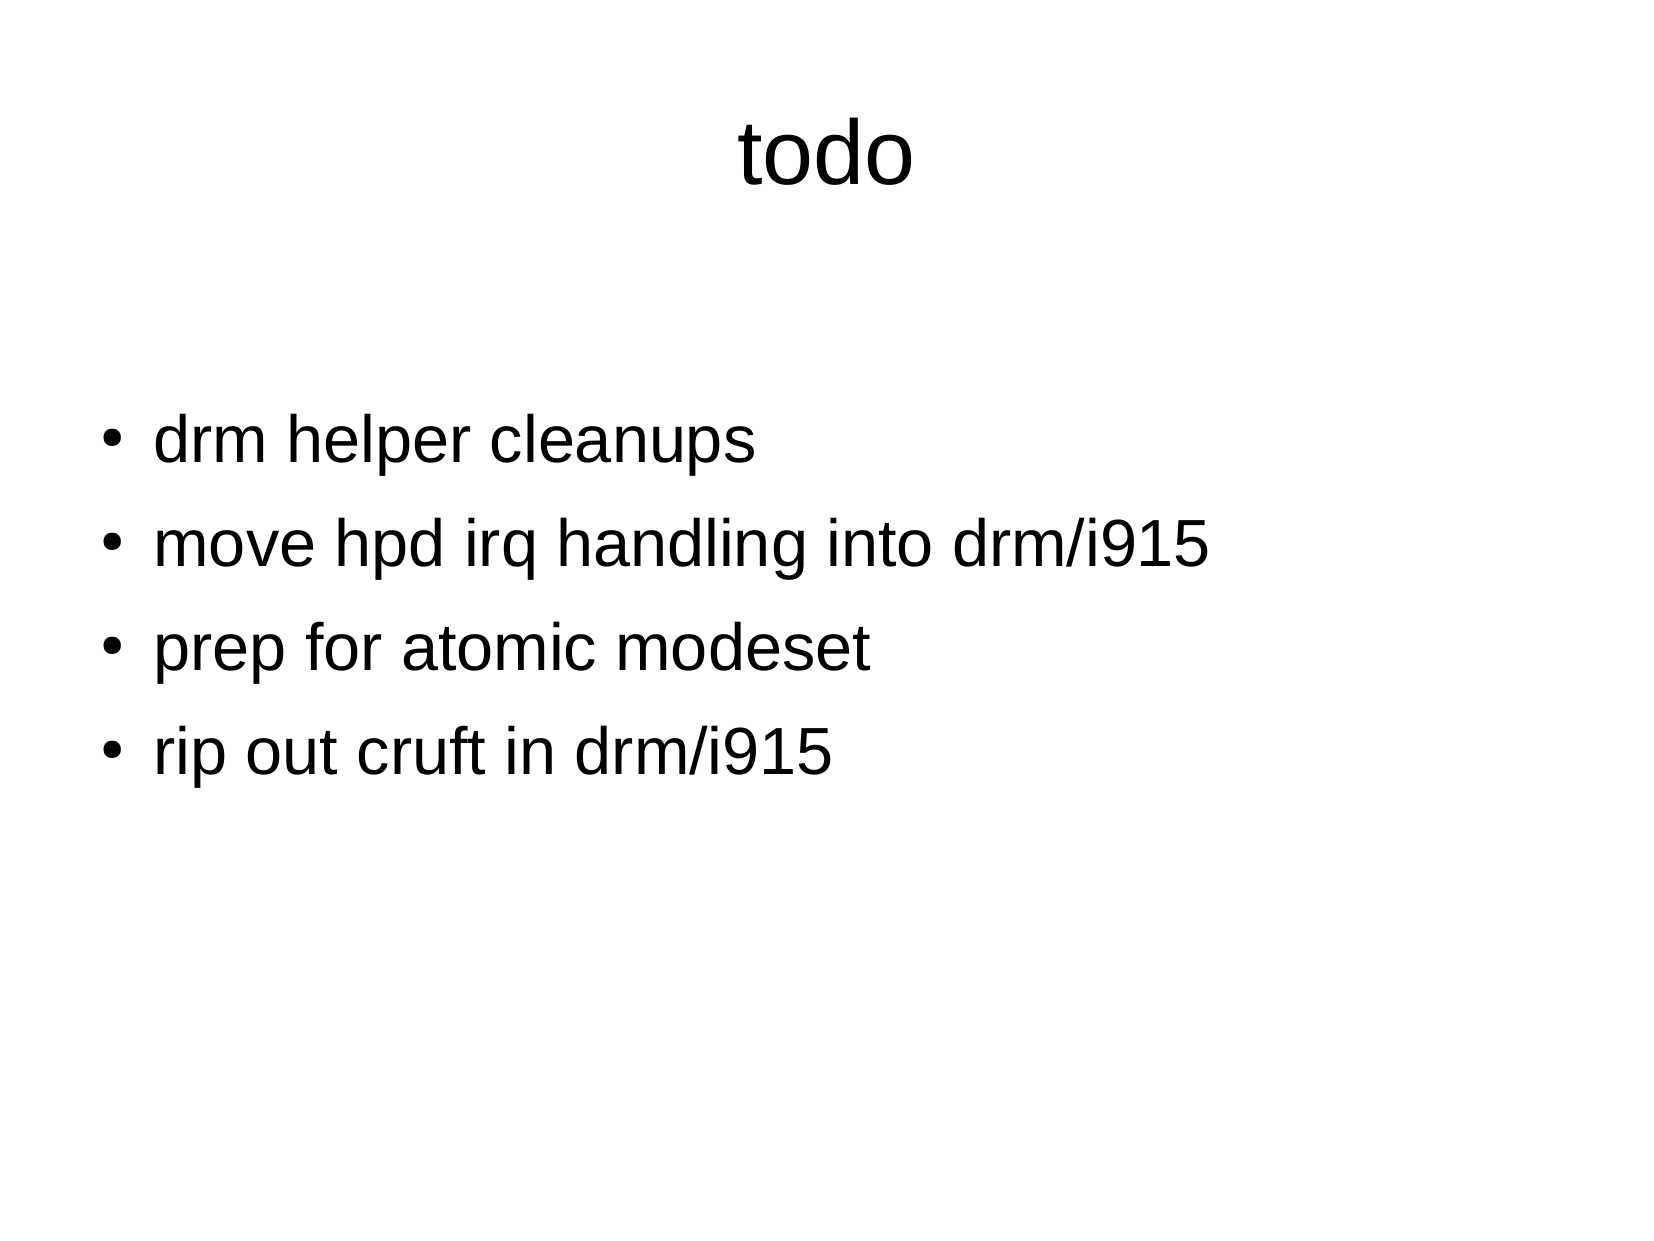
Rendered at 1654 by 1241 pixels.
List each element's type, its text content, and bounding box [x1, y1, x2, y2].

list drm helper cleanups move hpd irq handling into drm/i915 prep for atomic modeset rip out cruft in drm/i915 [82, 401, 1571, 1038]
title todo [82, 49, 1571, 257]
